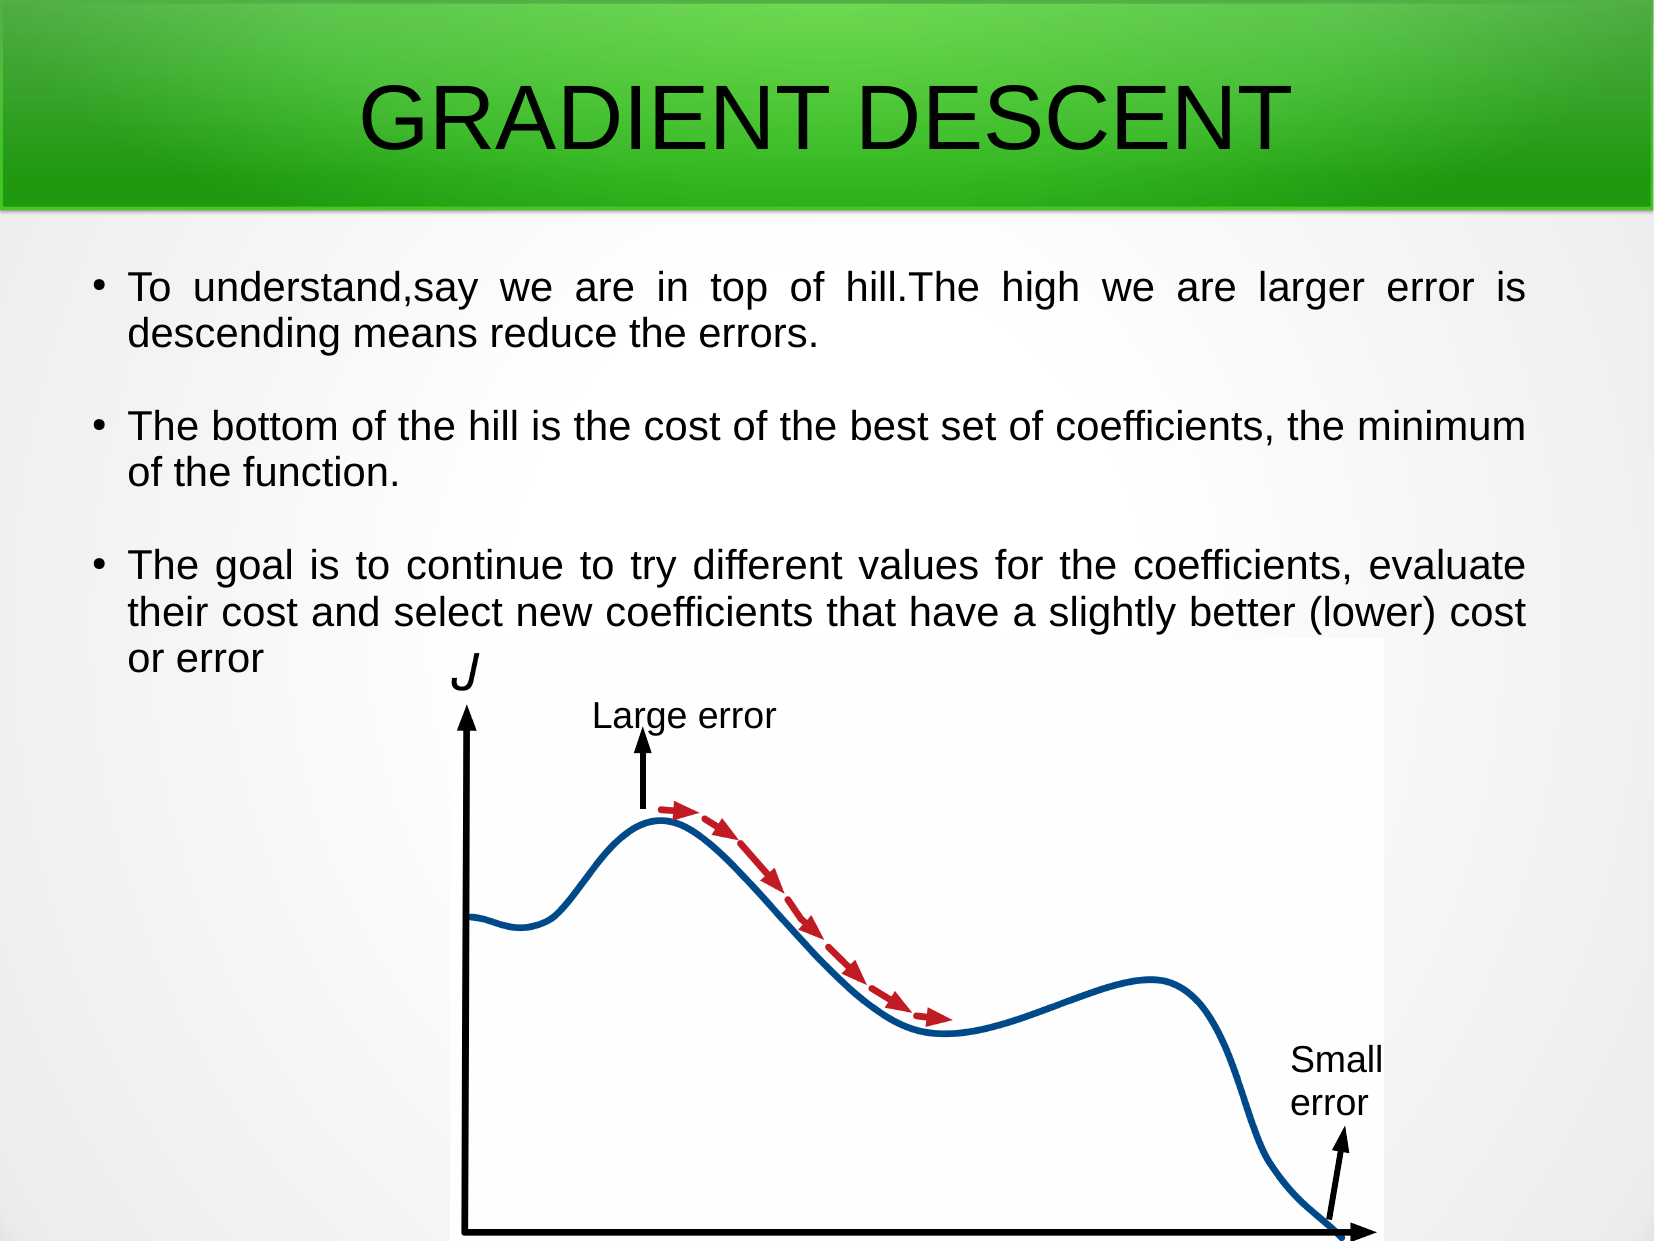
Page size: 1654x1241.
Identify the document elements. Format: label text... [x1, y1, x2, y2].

title GRADIENT DESCENT [82, 47, 1571, 189]
text_box To understand,say we are in top of hill.The high we are larger error is descending means reduce the errors. The bottom of the hill is the cost of the best set of coefficients, the minimum of the function. The goal is to continue to try different values for the coefficients, evaluate their cost and select new coefficients that have a slightly better (lower) cost or error [77, 255, 1543, 1201]
picture [450, 1201, 1384, 1241]
